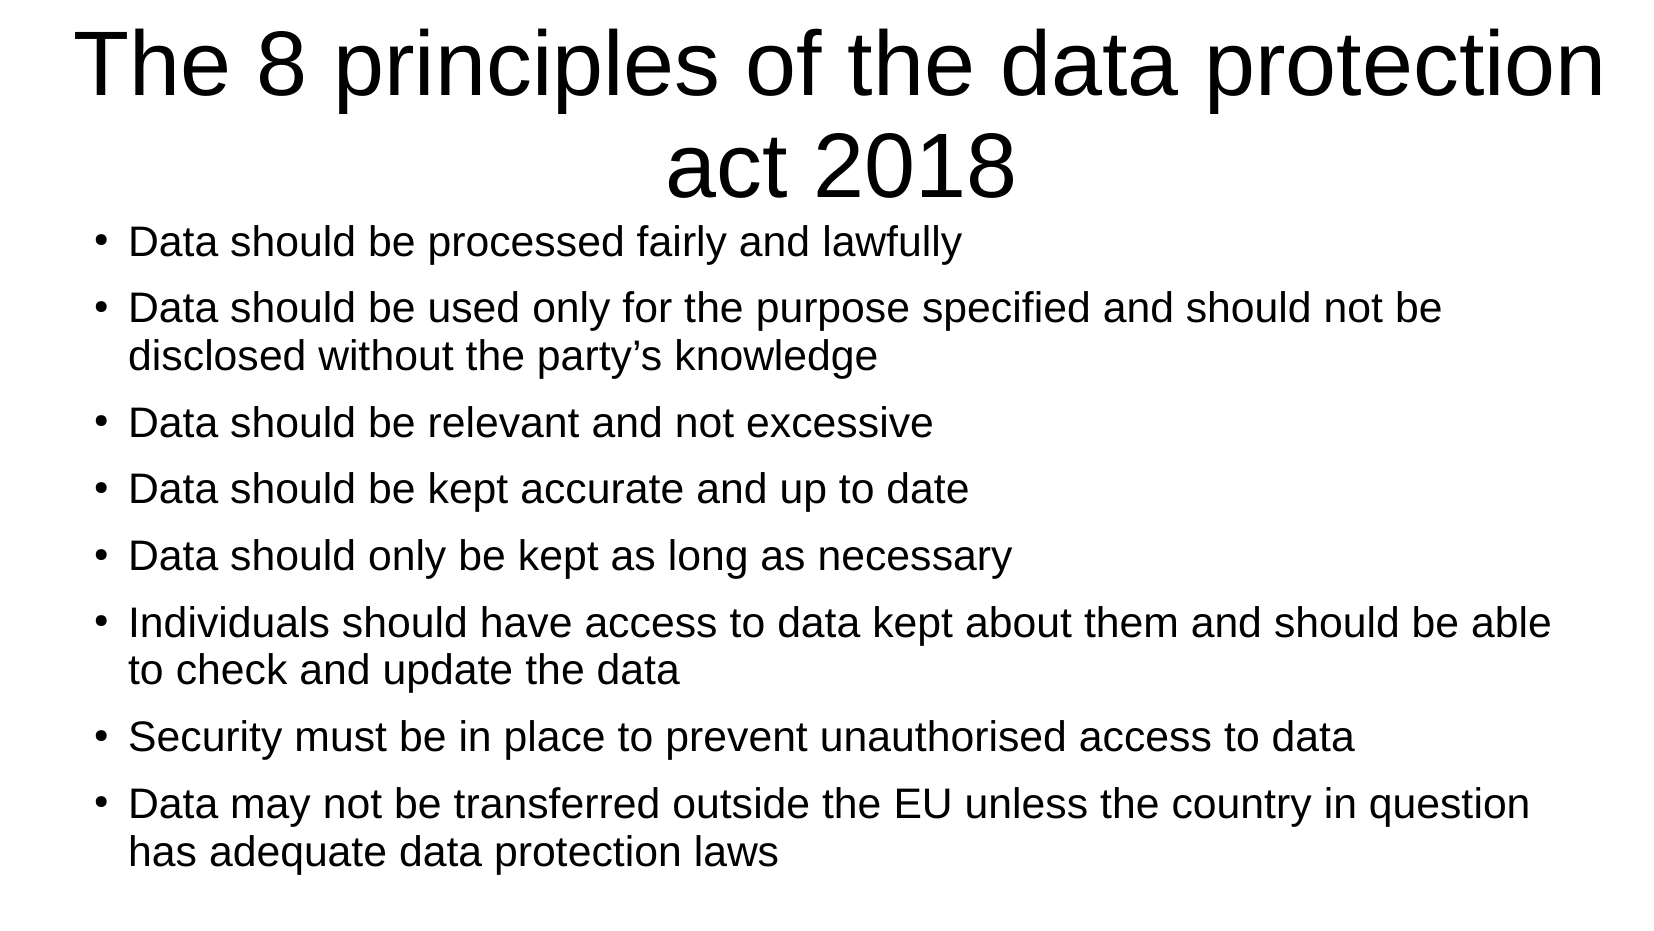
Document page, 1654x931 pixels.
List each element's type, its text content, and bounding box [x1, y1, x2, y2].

list Data should be processed fairly and lawfully Data should be used only for the purpose specified and should not be disclosed without the party’s knowledge Data should be relevant and not excessive Data should be kept accurate and up to date Data should only be kept as long as necessary Individuals should have access to data kept about them and should be able to check and update the data Security must be in place to prevent unauthorised access to data Data may not be transferred outside the EU unless the country in question has adequate data protection laws [82, 217, 1571, 886]
title The 8 principles of the data protection act 2018 [29, 12, 1654, 218]
